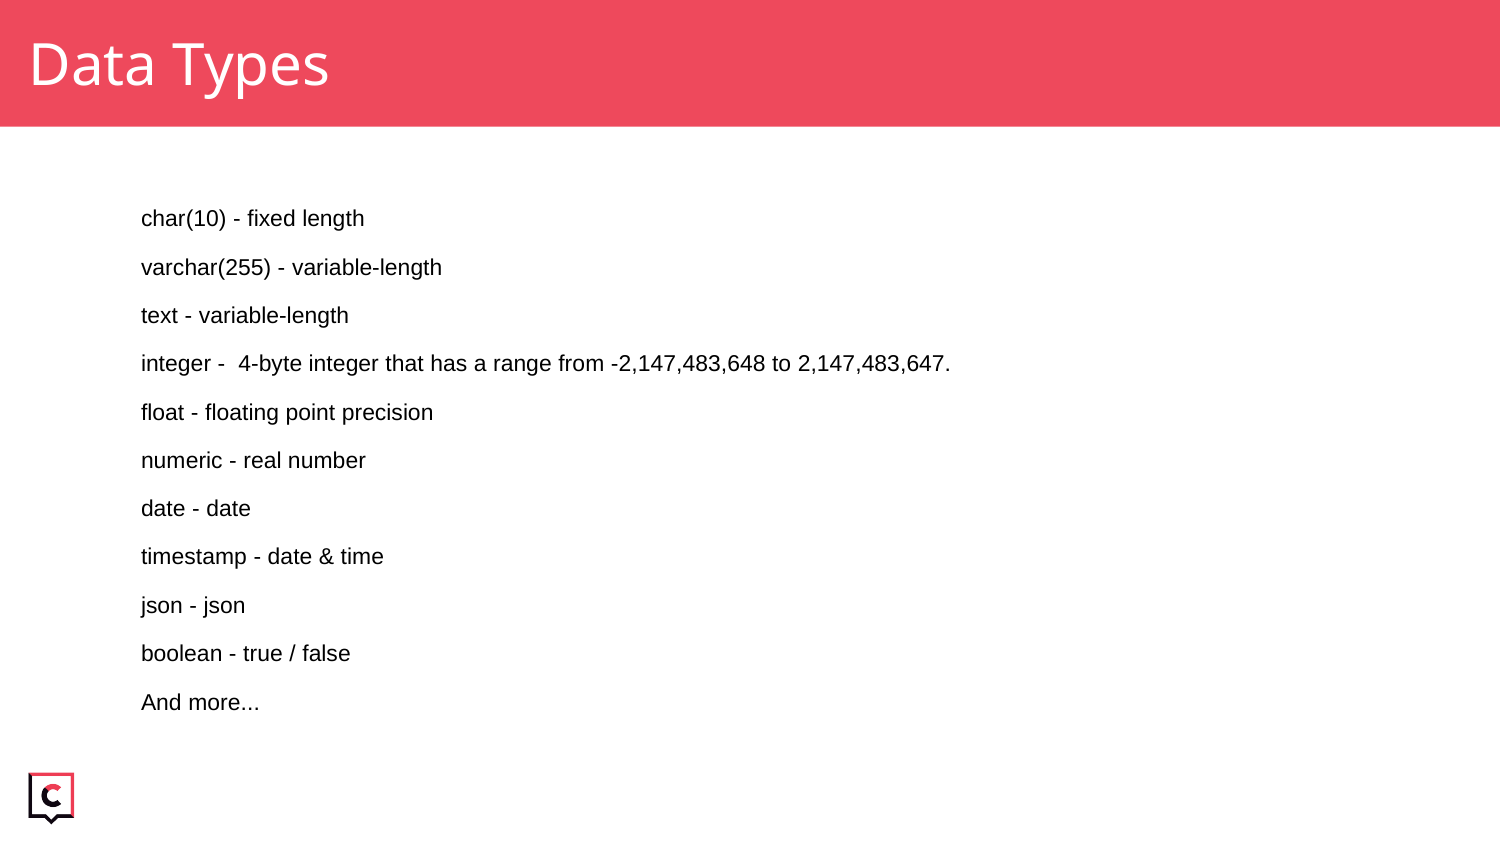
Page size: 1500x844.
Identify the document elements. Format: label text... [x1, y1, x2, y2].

title Data Types [13, 12, 1412, 107]
list char(10) - fixed length varchar(255) - variable-length text - variable-length integer - 4-byte integer that has a range from -2,147,483,648 to 2,147,483,647. float - floating point precision numeric - real number date - date timestamp - date & time json - json boolean - true / false And more... [51, 189, 1449, 750]
picture [19, 764, 82, 830]
